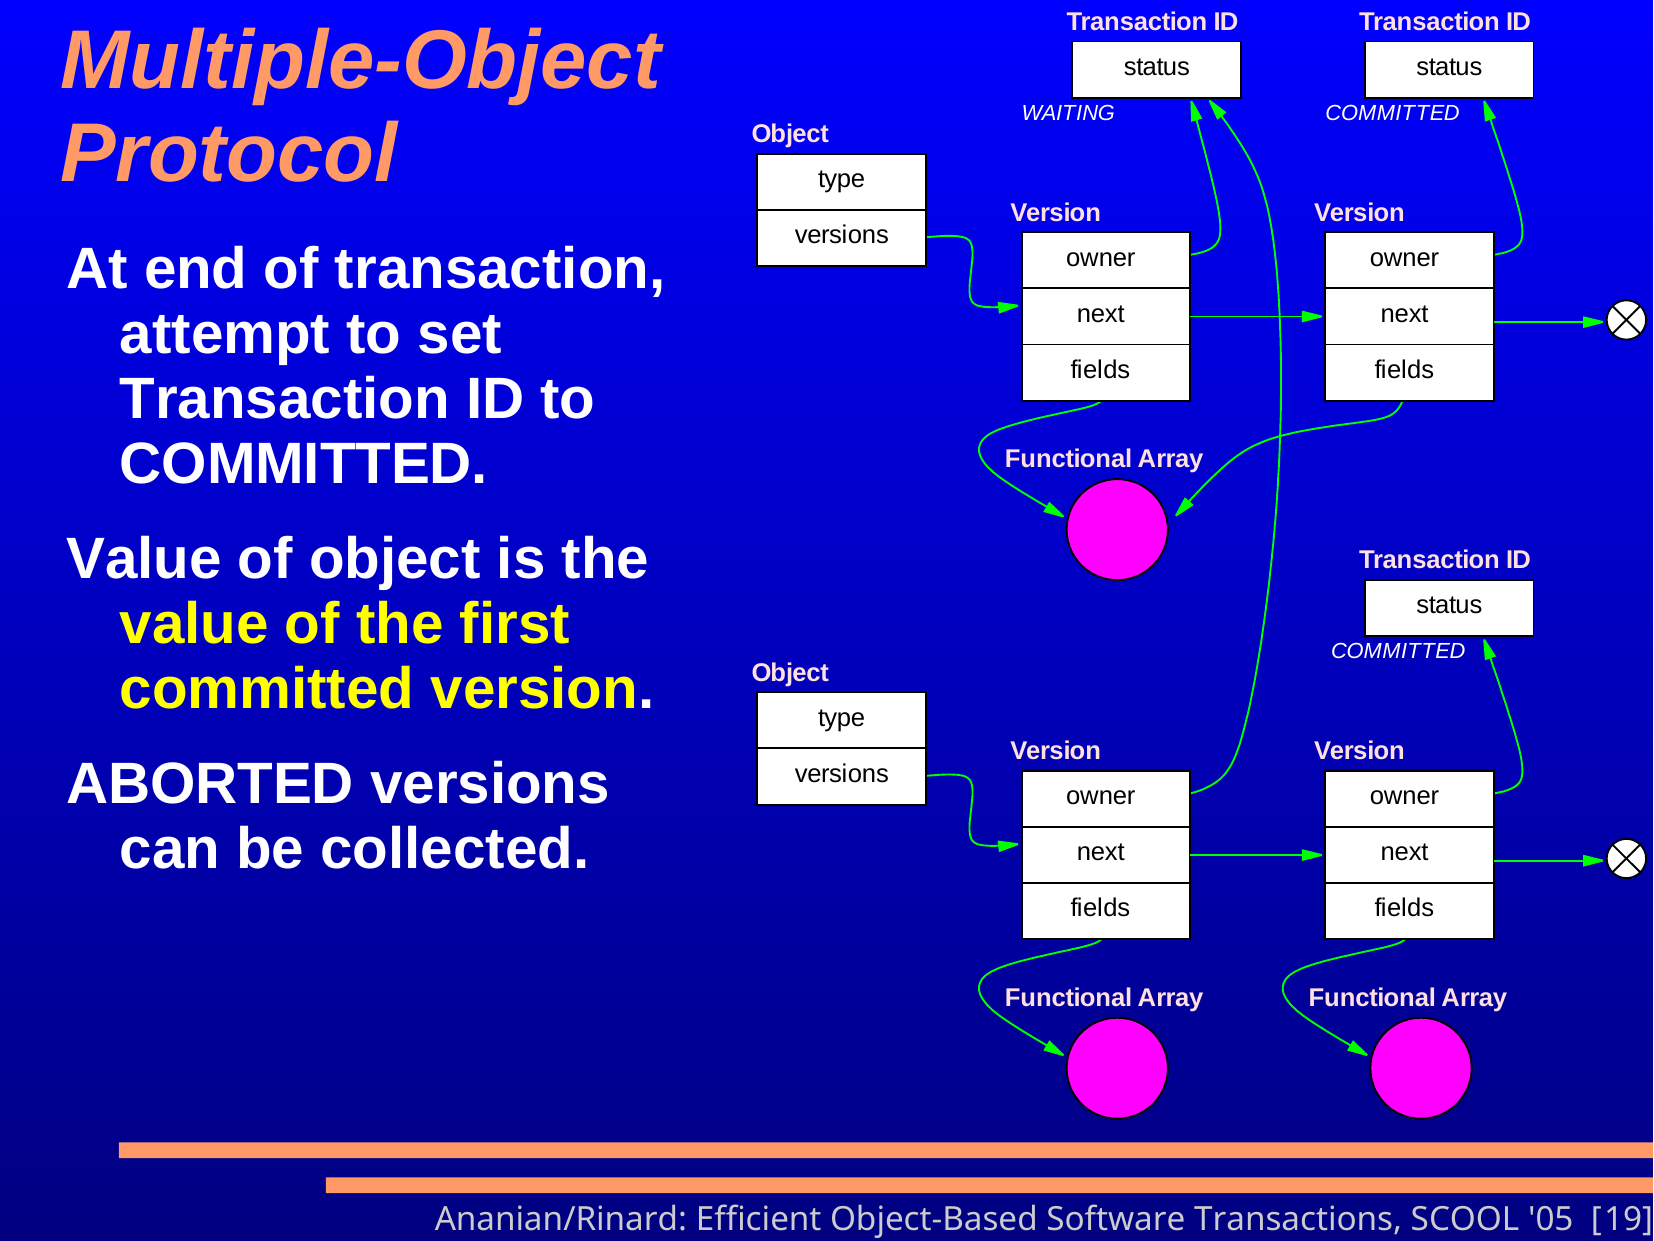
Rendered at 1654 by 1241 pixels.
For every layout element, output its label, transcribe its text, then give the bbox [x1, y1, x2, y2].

picture [743, 0, 1653, 1126]
list At end of transaction, attempt to set Transaction ID to COMMITTED. Value of object is the value of the first committed version. ABORTED versions can be collected. [48, 235, 726, 1124]
title Multiple-Object Protocol [60, 0, 708, 214]
